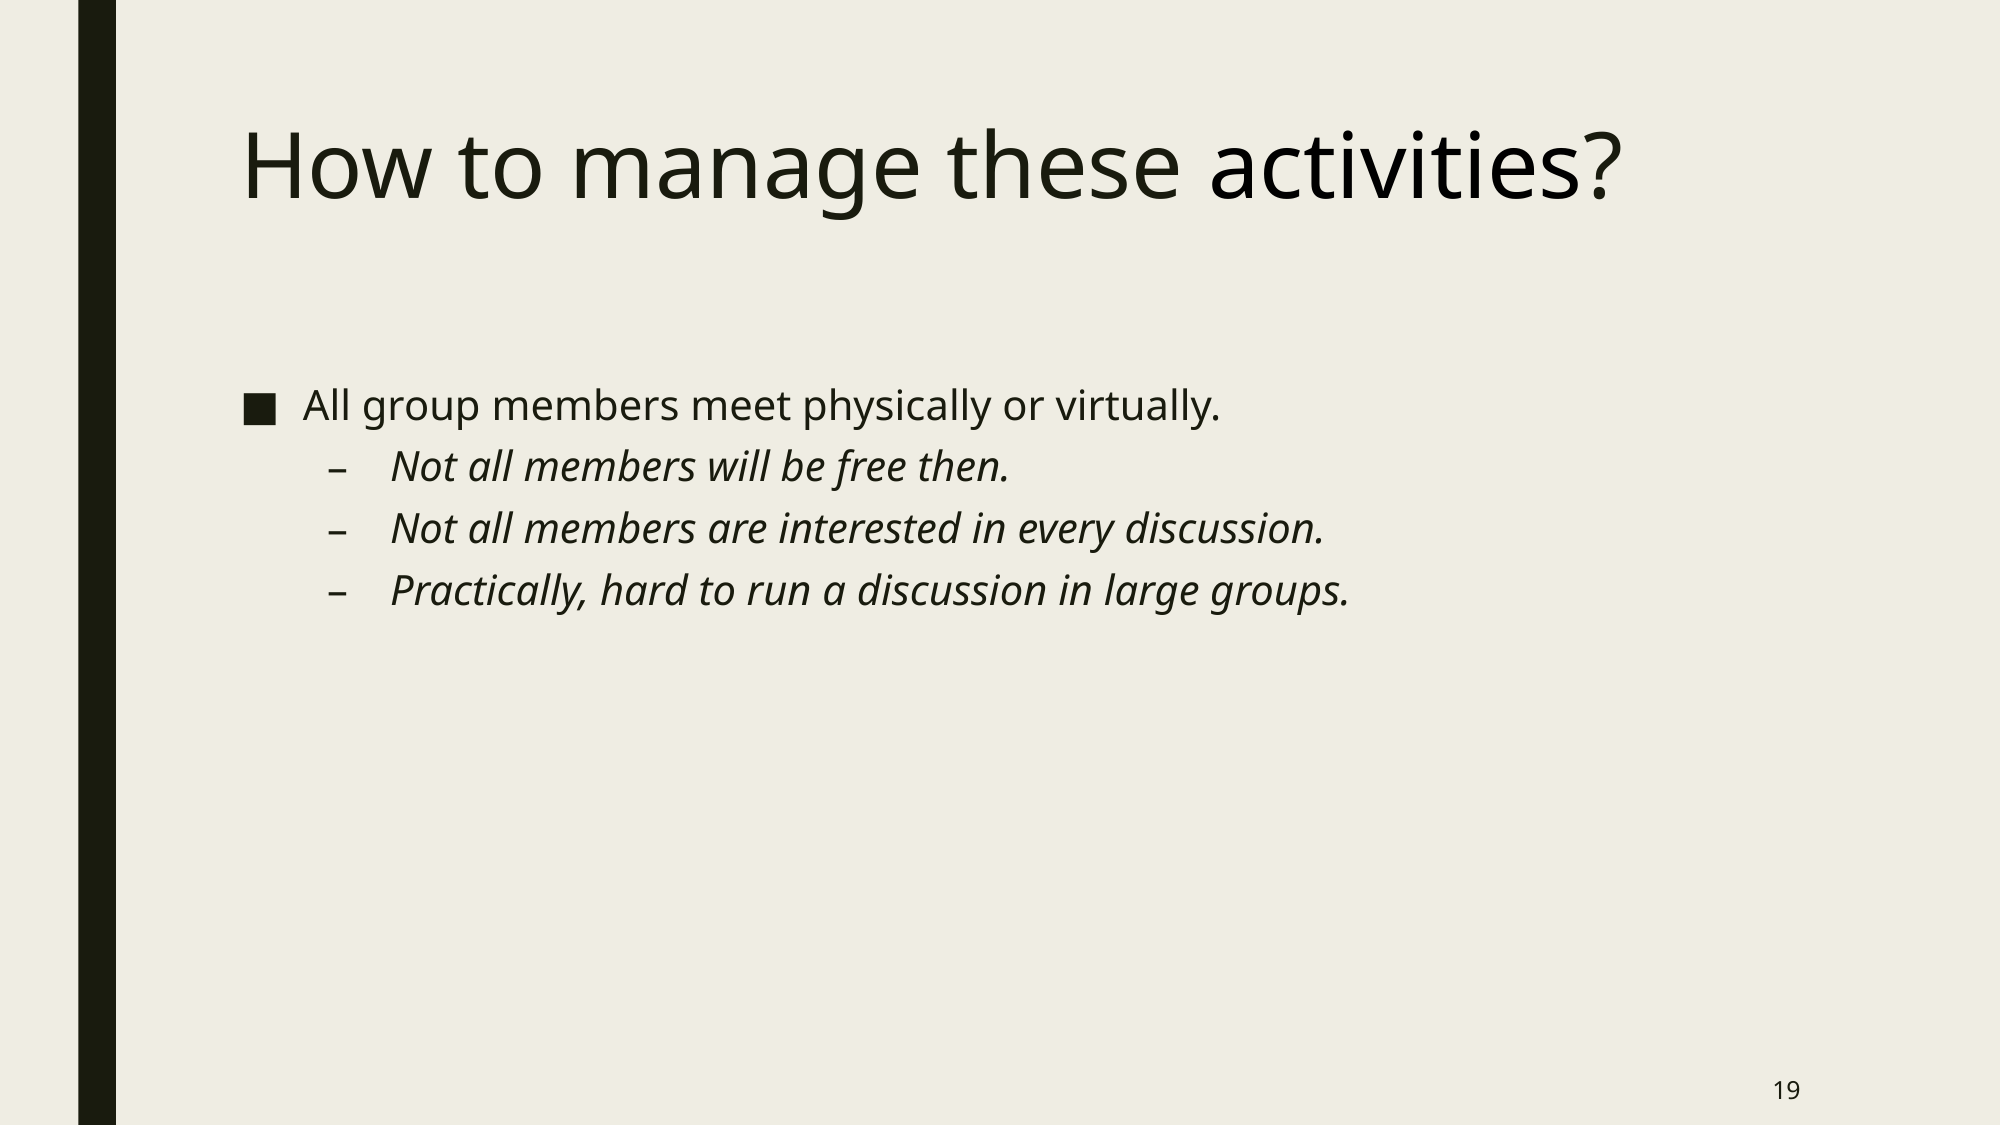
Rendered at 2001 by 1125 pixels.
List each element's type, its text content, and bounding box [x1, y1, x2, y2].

slide_number <number> [1553, 1058, 1816, 1125]
title How to manage these activities? [225, 112, 1800, 357]
list All group members meet physically or virtually. Not all members will be free then. Not all members are interested in every discussion. Practically, hard to run a discussion in large groups. [225, 375, 1800, 963]
